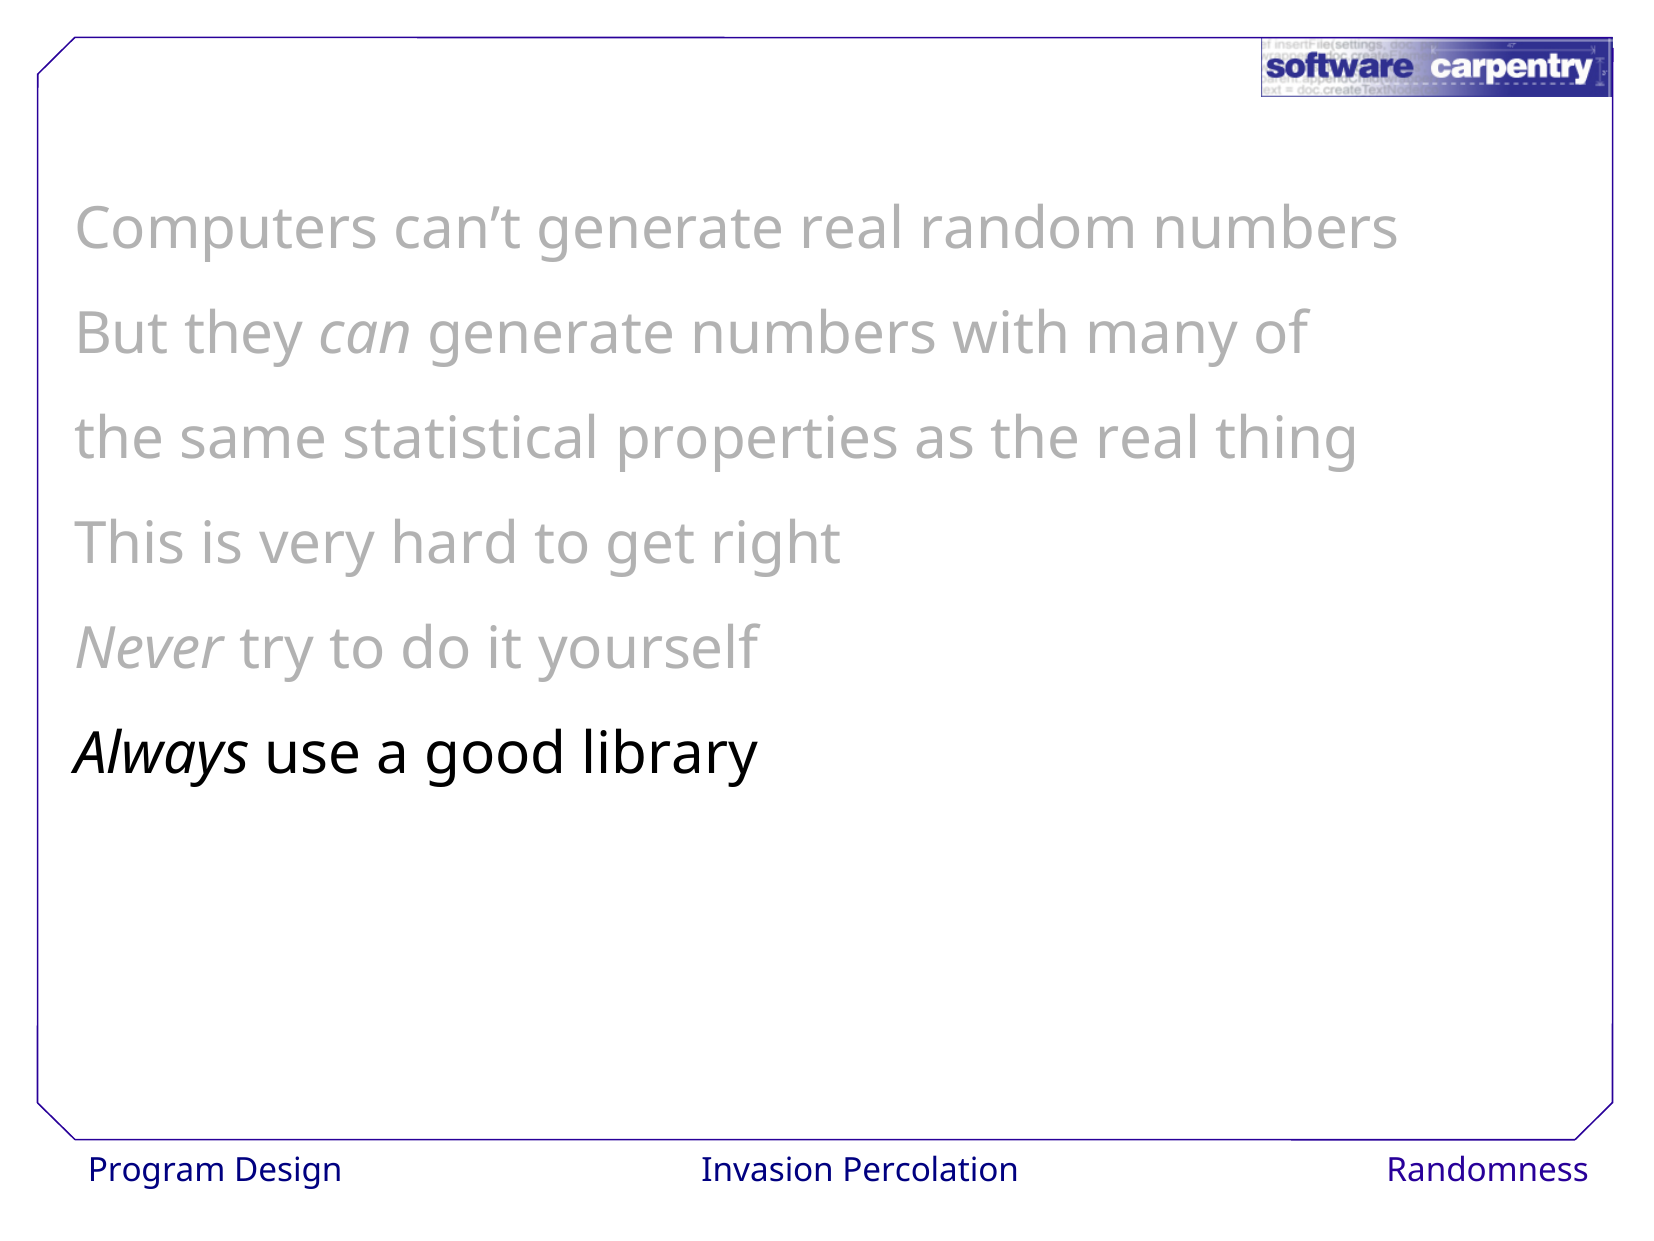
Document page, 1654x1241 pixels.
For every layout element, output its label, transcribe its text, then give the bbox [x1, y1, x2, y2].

text_box Computers can’t generate real random numbers But they can generate numbers with many of the same statistical properties as the real thing This is very hard to get right Never try to do it yourself Always use a good library [59, 147, 1565, 793]
picture [1261, 39, 1613, 97]
